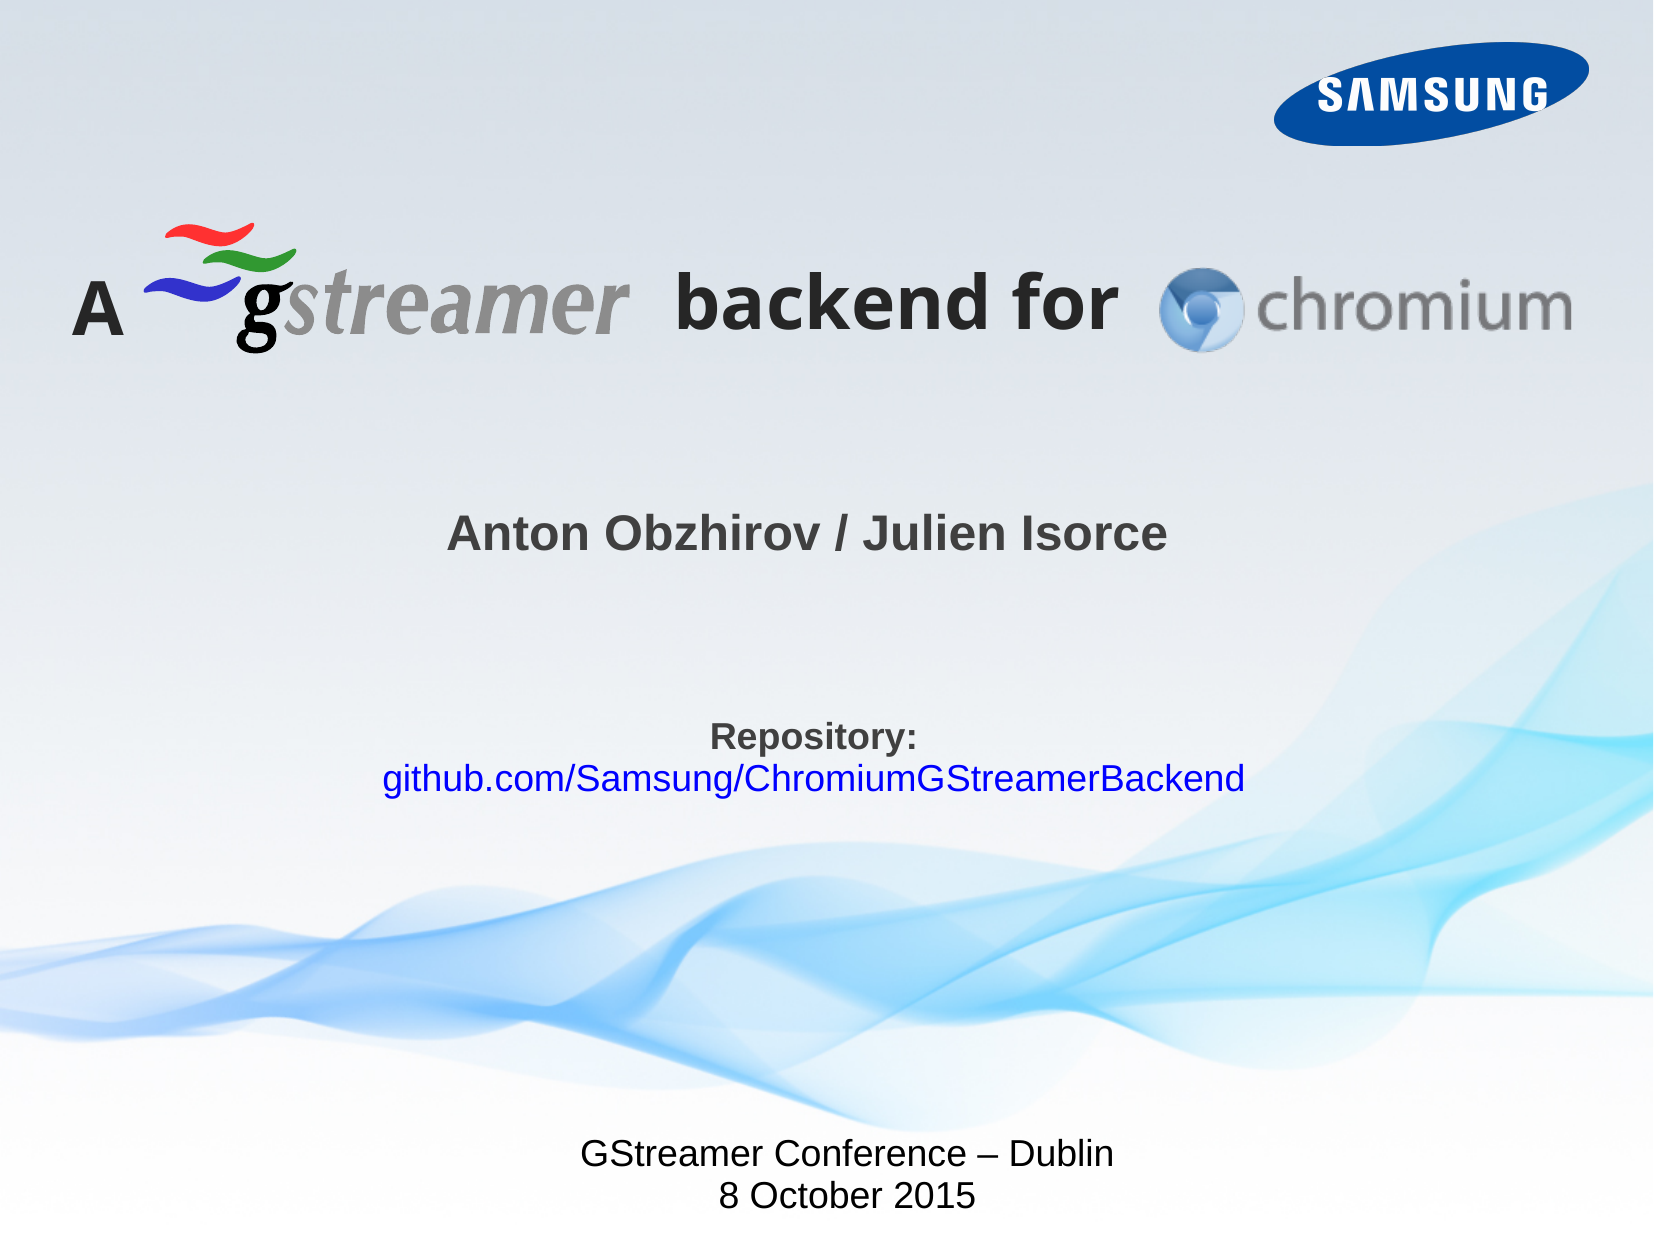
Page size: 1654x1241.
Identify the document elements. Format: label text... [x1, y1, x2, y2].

text_box Anton Obzhirov / Julien Isorce [64, 493, 1550, 694]
title backend for [614, 231, 1130, 457]
text_box GStreamer Conference – Dublin 8 October 2015 [495, 1125, 1201, 1224]
picture [0, 0, 1654, 1241]
text_box Repository: github.com/Samsung/ChromiumGStreamerBackend [71, 708, 1557, 850]
title A [8, 192, 189, 418]
